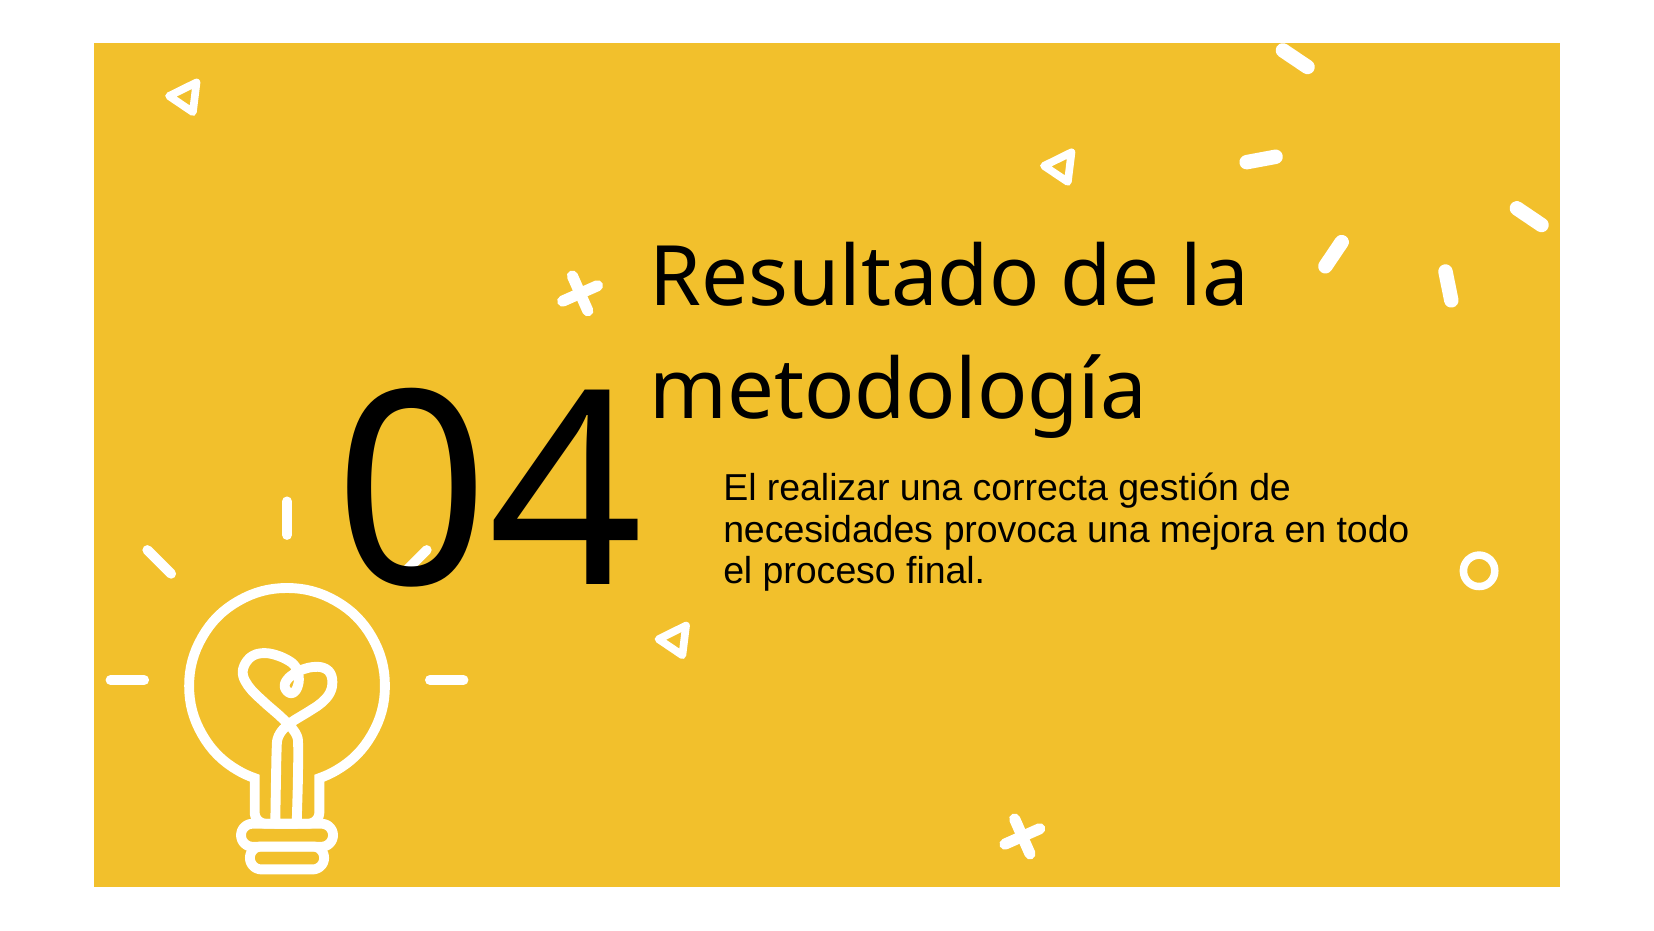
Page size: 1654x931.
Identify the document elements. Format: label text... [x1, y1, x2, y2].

text_box El realizar una correcta gestión de necesidades provoca una mejora en todo el proceso final. [708, 458, 1435, 810]
title Resultado de la metodología [649, 215, 1536, 443]
title 04 [334, 295, 680, 665]
